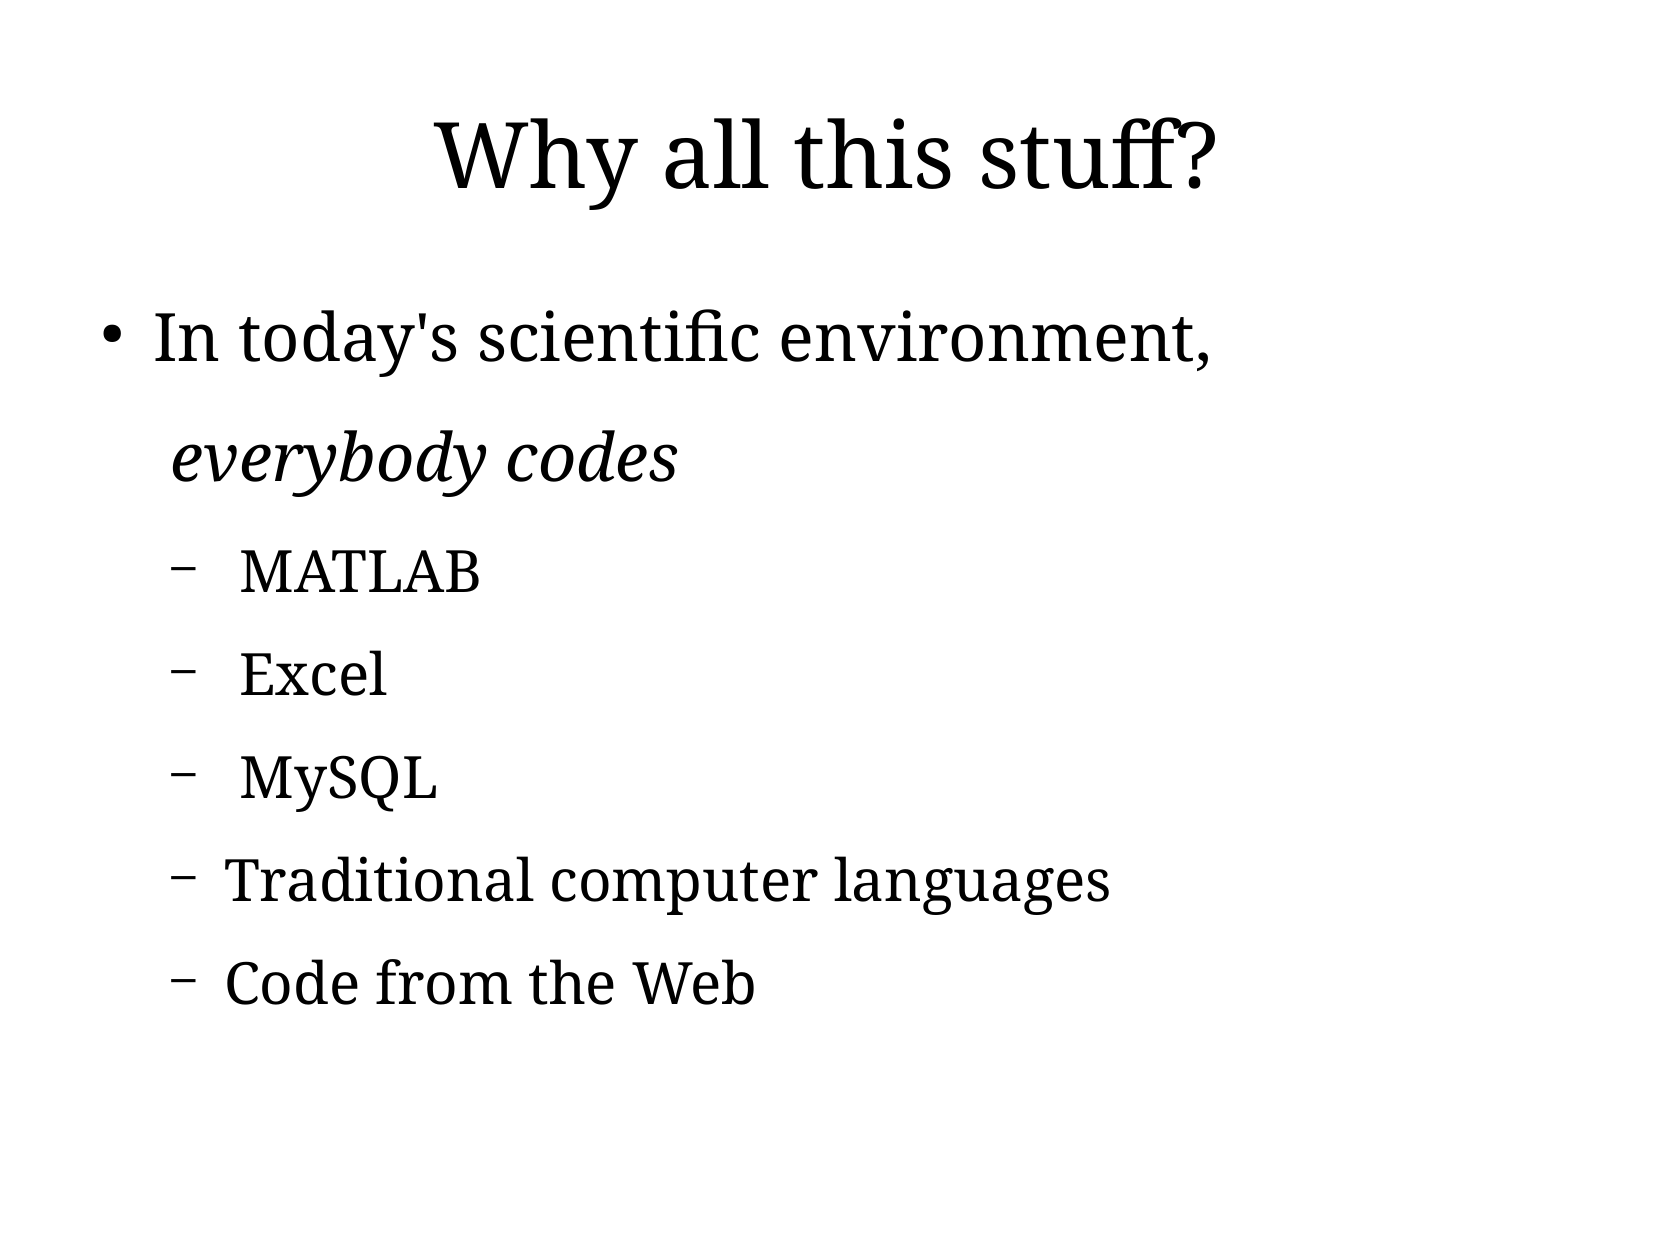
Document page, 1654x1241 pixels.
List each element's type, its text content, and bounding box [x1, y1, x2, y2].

title Why all this stuff? [82, 49, 1571, 257]
list In today's scientific environment, everybody codes MATLAB Excel MySQL Traditional computer languages Code from the Web [82, 290, 1571, 1109]
